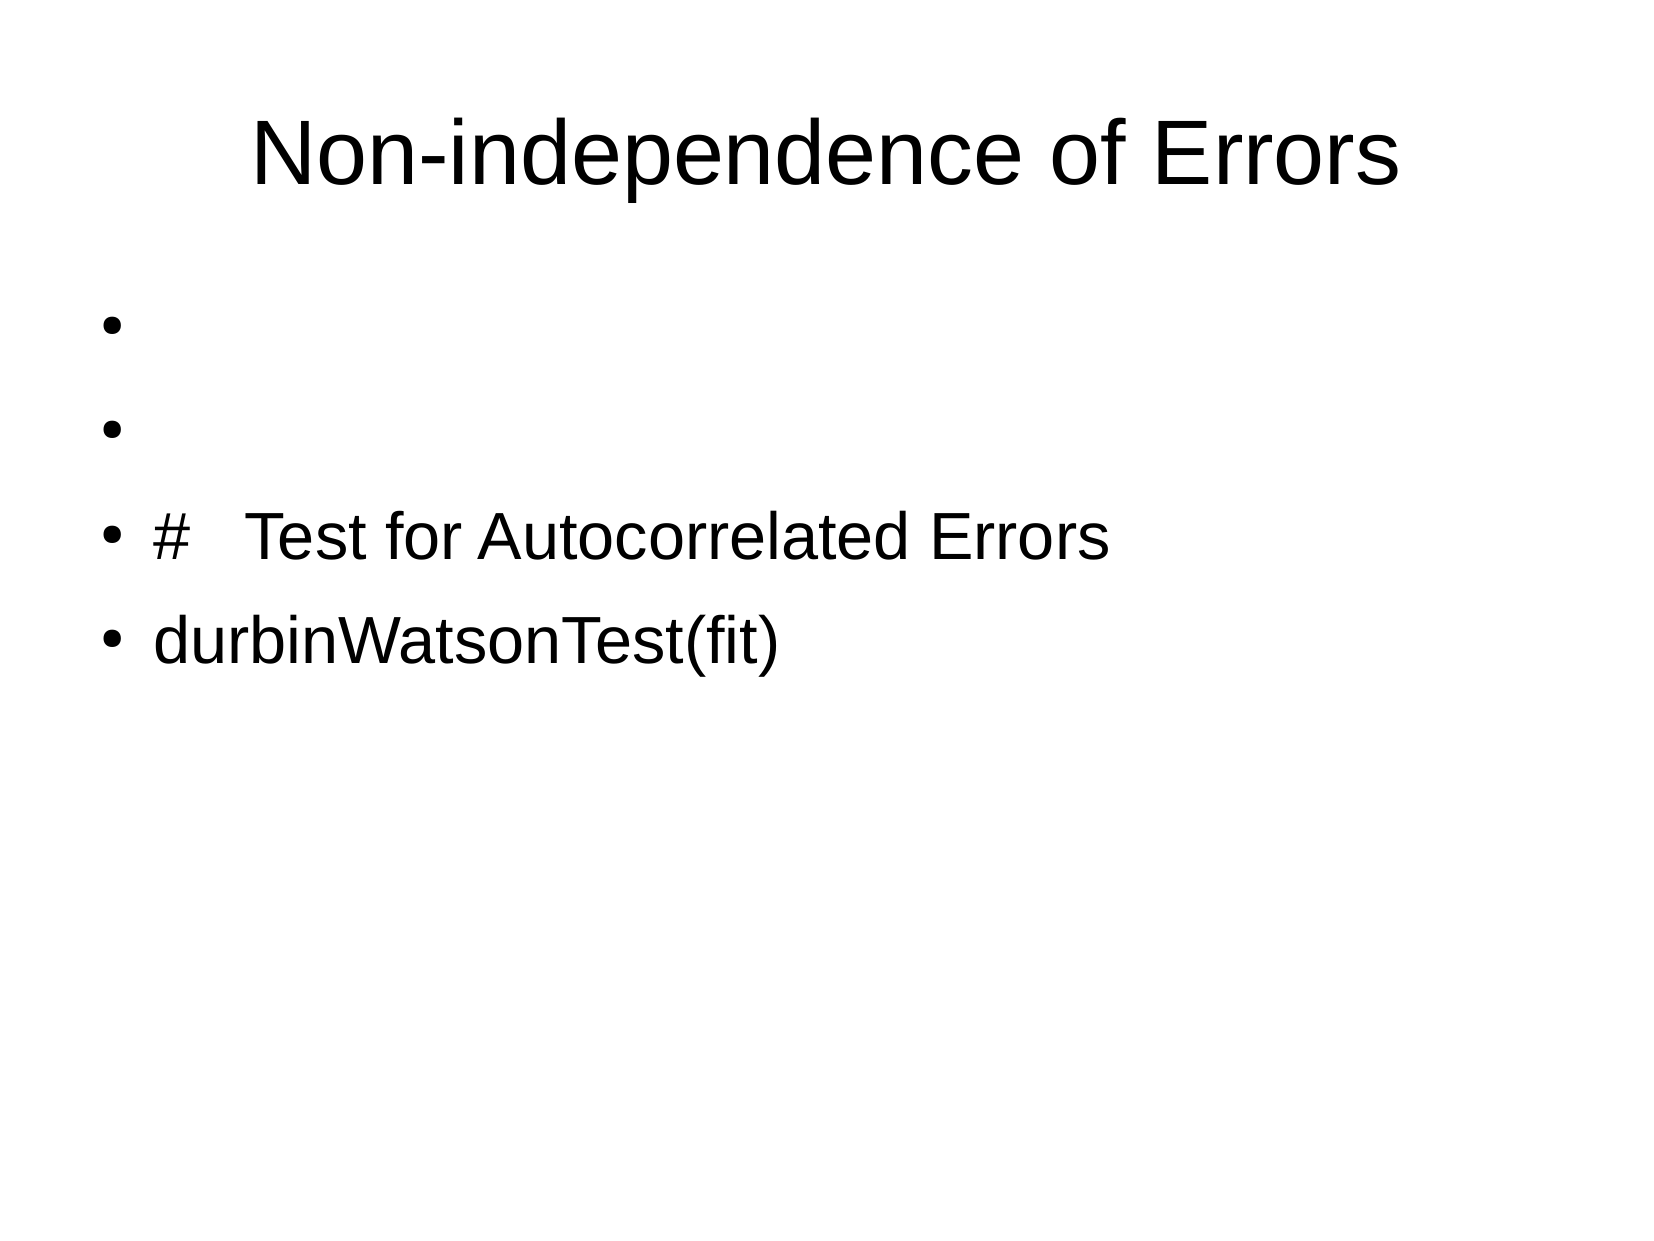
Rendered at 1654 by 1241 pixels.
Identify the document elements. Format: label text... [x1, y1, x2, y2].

list # Test for Autocorrelated Errors durbinWatsonTest(fit) [82, 290, 1571, 1010]
title Non-independence of Errors [82, 49, 1571, 257]
